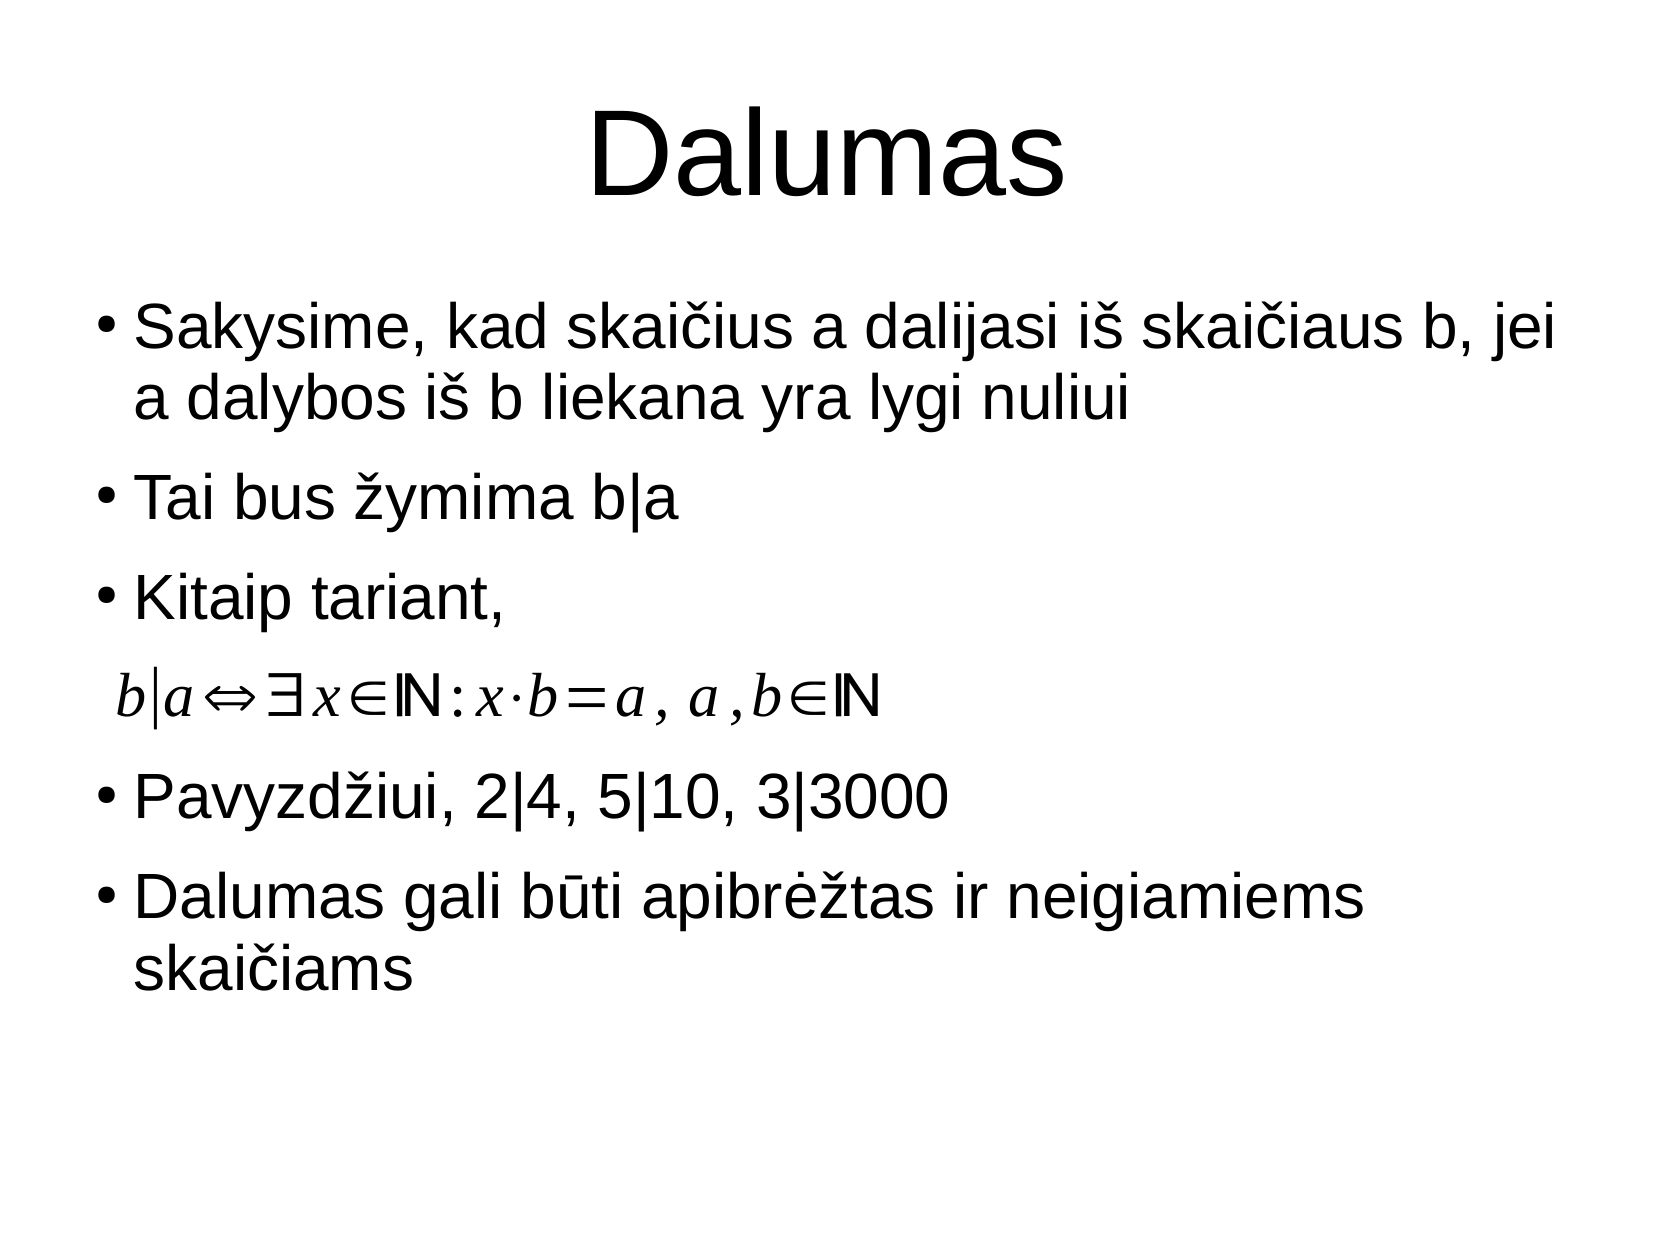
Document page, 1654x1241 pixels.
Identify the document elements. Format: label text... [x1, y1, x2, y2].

list Sakysime, kad skaičius a dalijasi iš skaičiaus b, jei a dalybos iš b liekana yra lygi nuliui Tai bus žymima b|a Kitaip tariant, Pavyzdžiui, 2|4, 5|10, 3|3000 Dalumas gali būti apibrėžtas ir neigiamiems skaičiams [82, 290, 1571, 1010]
title Dalumas [82, 49, 1571, 257]
chart [108, 660, 889, 733]
